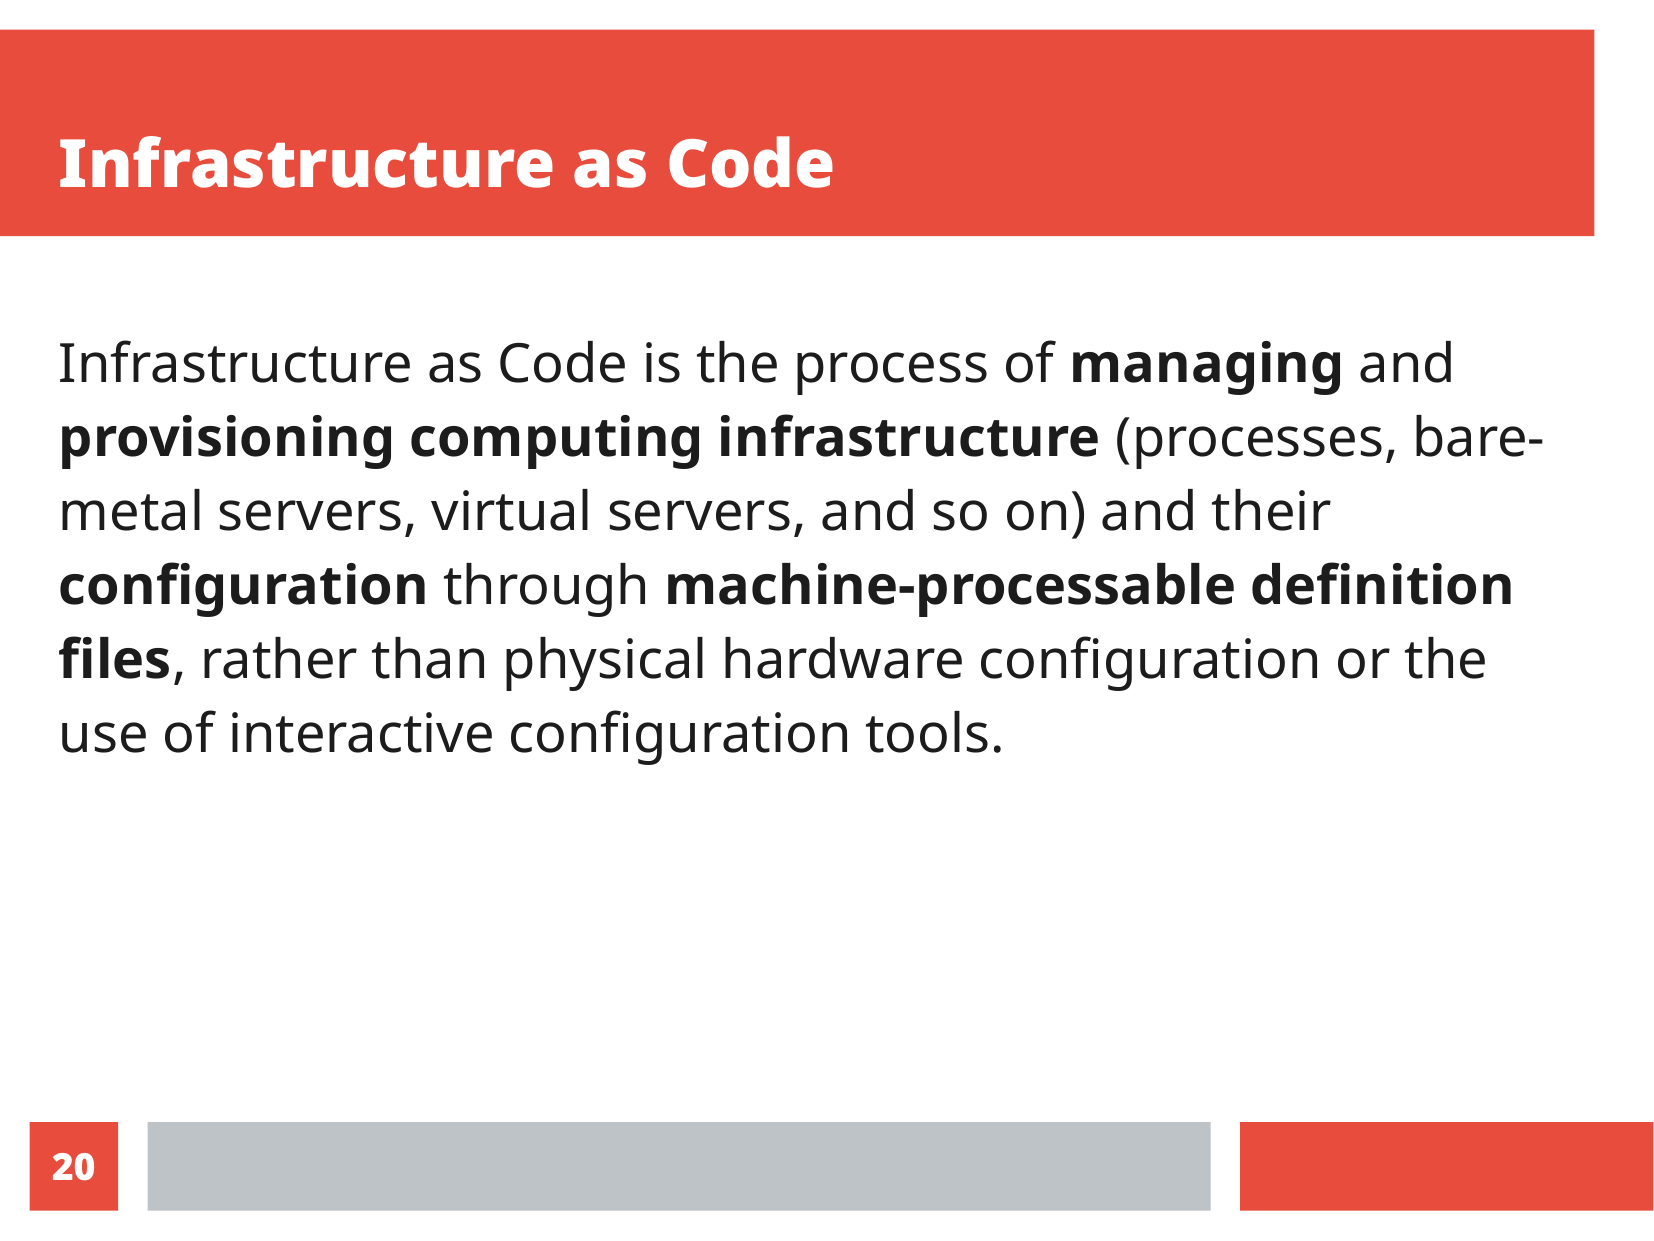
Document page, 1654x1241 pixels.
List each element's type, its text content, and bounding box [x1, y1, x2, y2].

title Infrastructure as Code [59, 59, 1595, 207]
list Infrastructure as Code is the process of managing and provisioning computing infrastructure (processes, bare-metal servers, virtual servers, and so on) and their configuration through machine-processable definition files, rather than physical hardware configuration or the use of interactive configuration tools. [59, 324, 1565, 1093]
